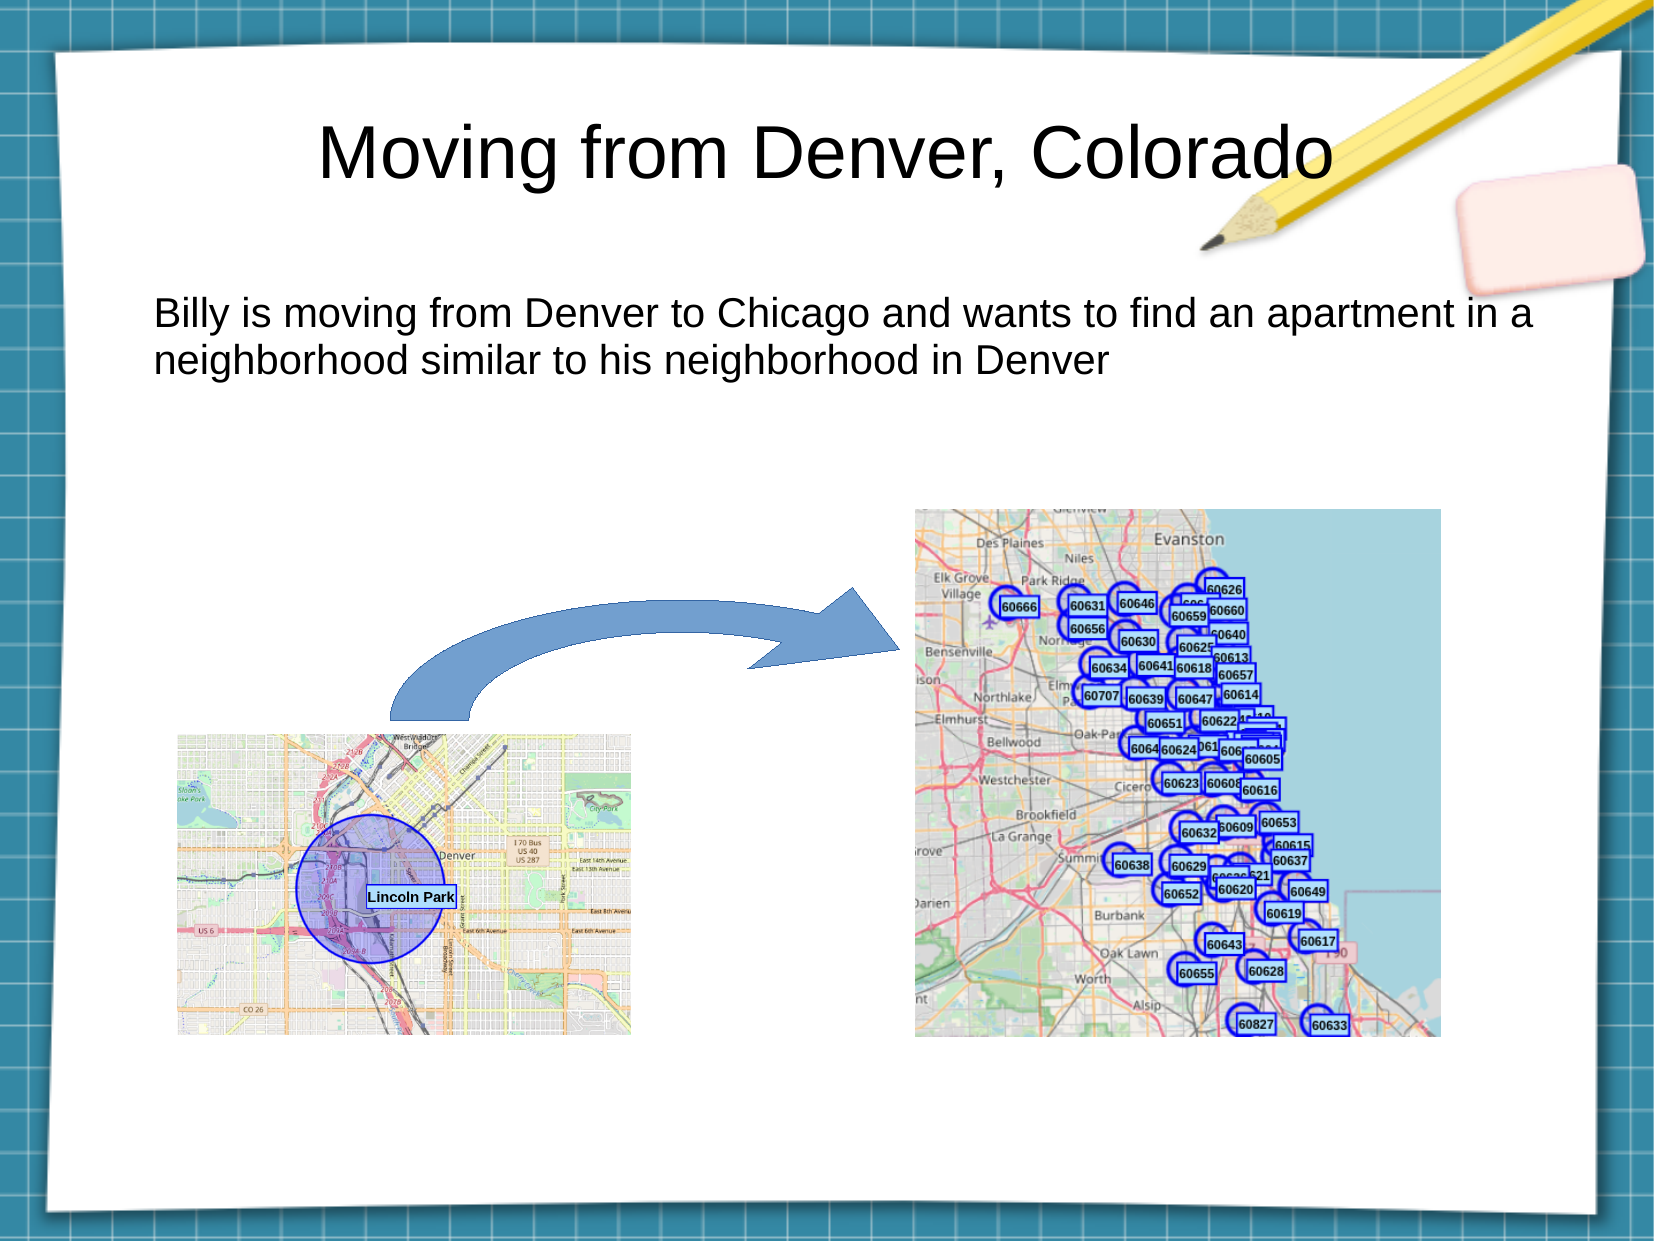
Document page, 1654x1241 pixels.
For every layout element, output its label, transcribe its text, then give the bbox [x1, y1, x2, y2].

picture [0, 0, 1654, 1241]
list Billy is moving from Denver to Chicago and wants to find an apartment in a neighborhood similar to his neighborhood in Denver [82, 290, 1571, 406]
title Moving from Denver, Colorado [82, 49, 1571, 257]
text_box [390, 587, 900, 721]
